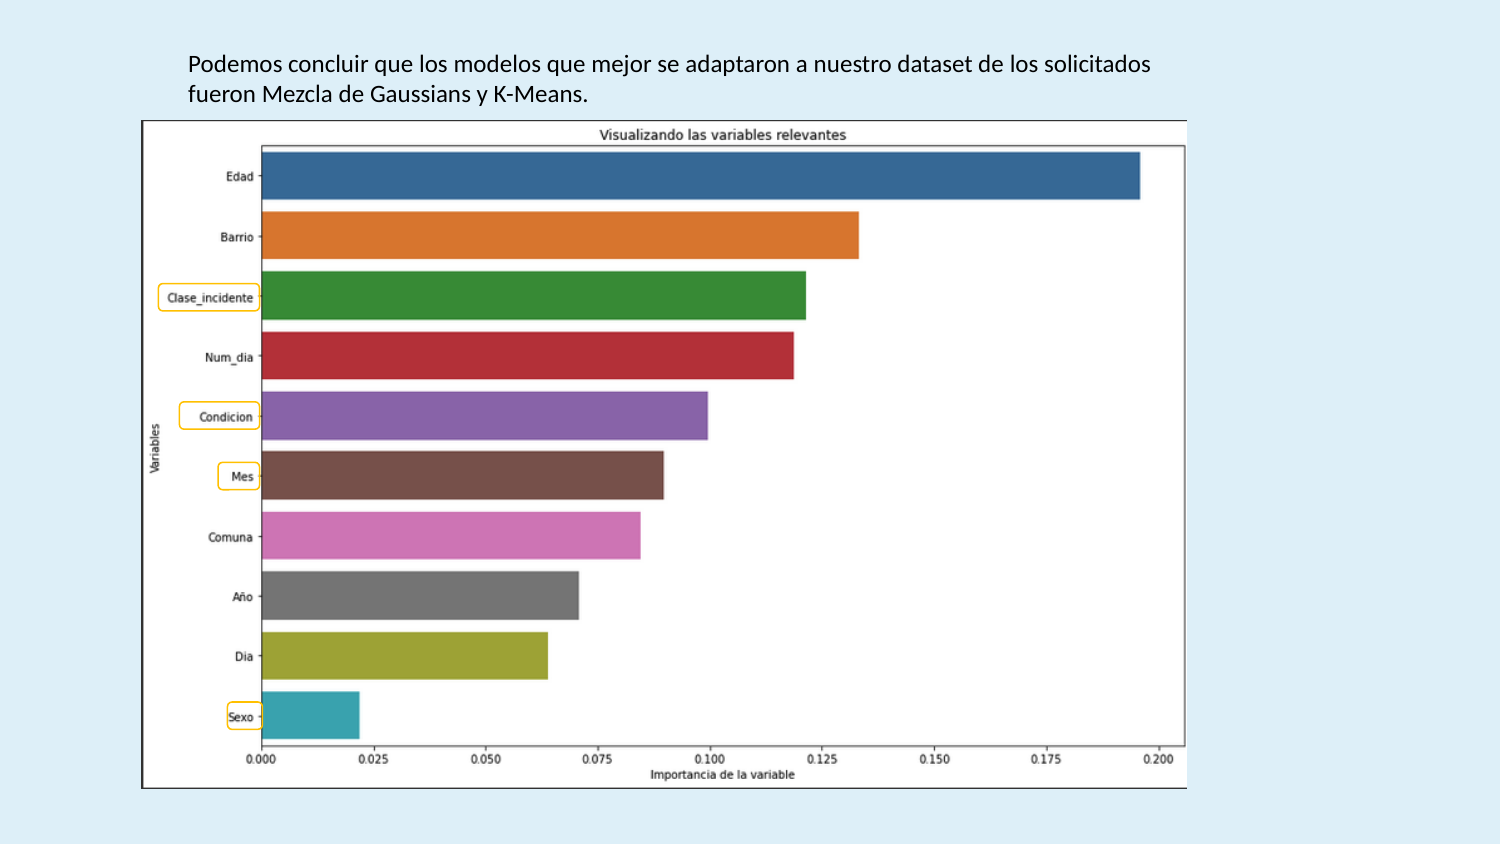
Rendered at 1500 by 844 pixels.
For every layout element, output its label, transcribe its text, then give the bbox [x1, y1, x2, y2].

picture [141, 120, 1187, 789]
text_box Podemos concluir que los modelos que mejor se adaptaron a nuestro dataset de los solicitados fueron Mezcla de Gaussians y K-Means. [173, 32, 1175, 120]
